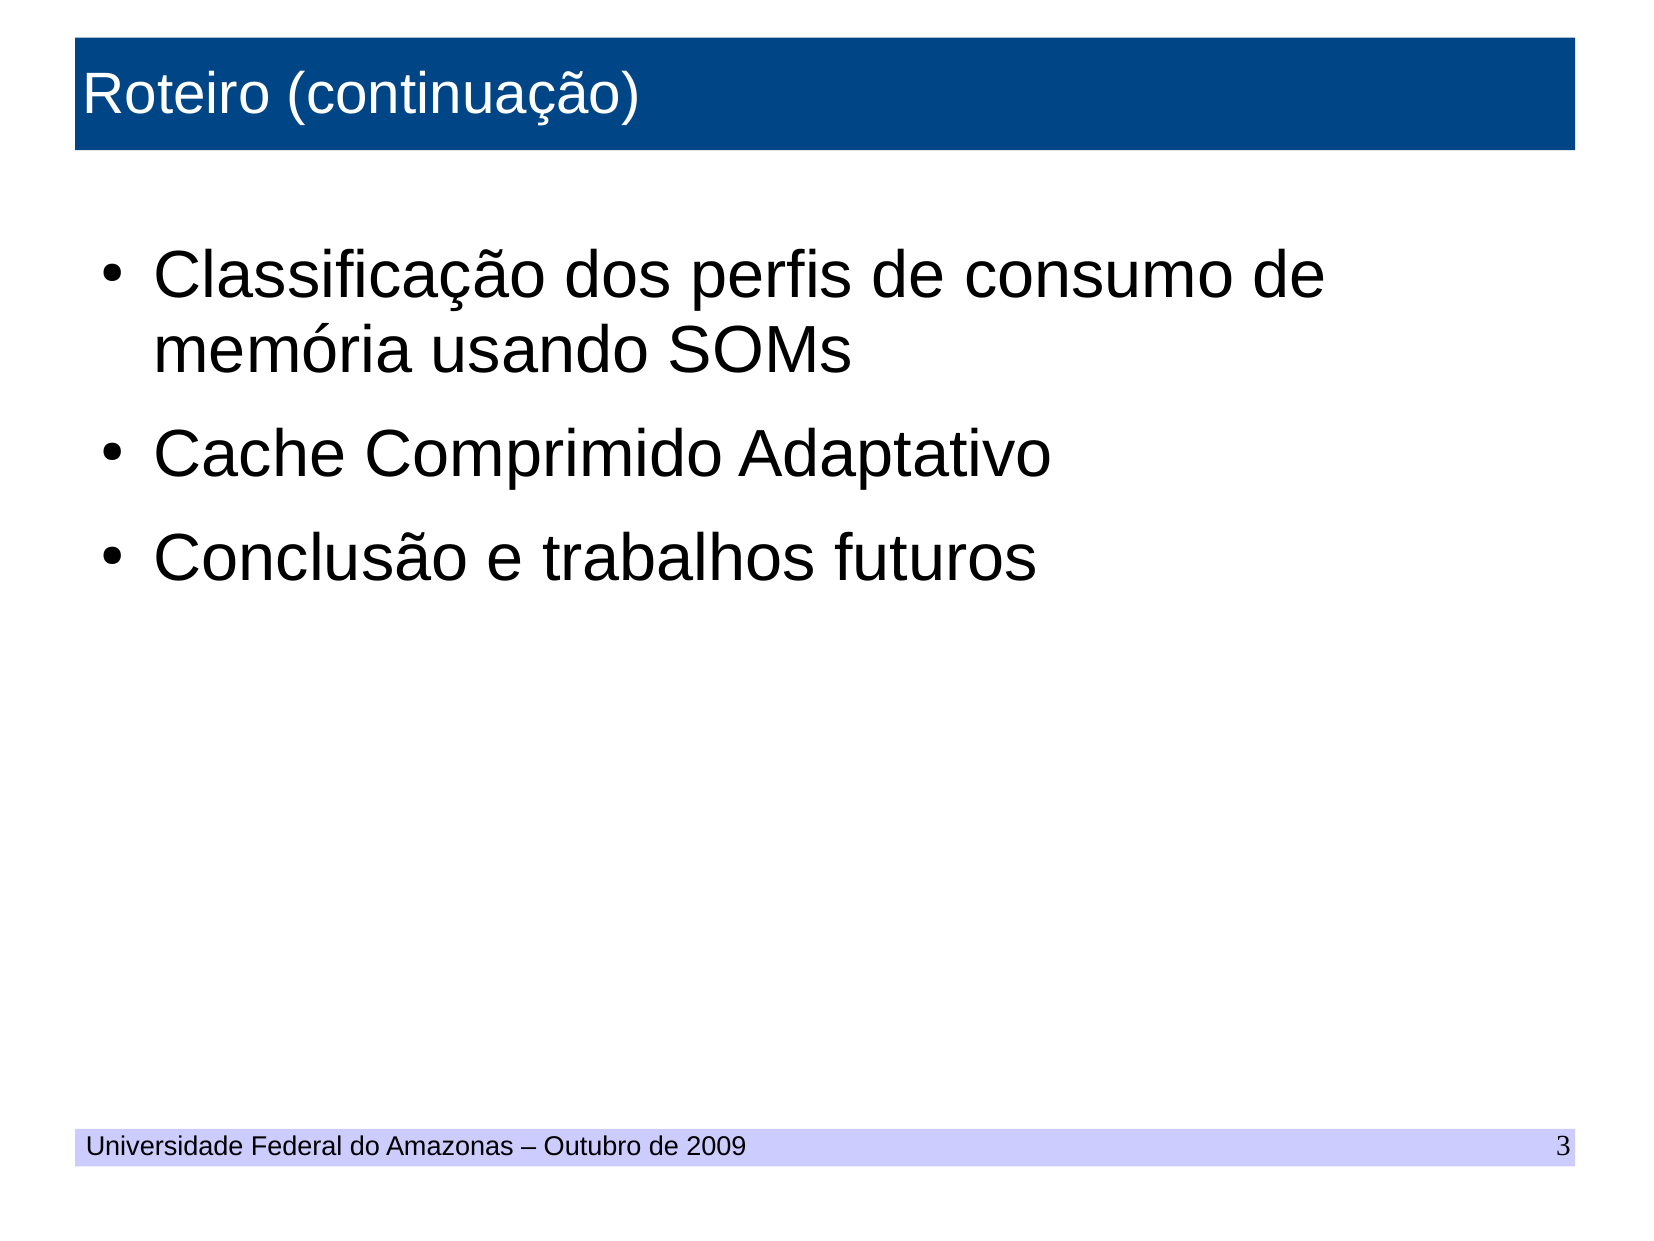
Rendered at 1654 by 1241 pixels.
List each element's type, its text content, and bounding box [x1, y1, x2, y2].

title Roteiro (continuação) [82, 50, 1571, 137]
list Classificação dos perfis de consumo de memória usando SOMs Cache Comprimido Adaptativo Conclusão e trabalhos futuros [82, 237, 1571, 1041]
